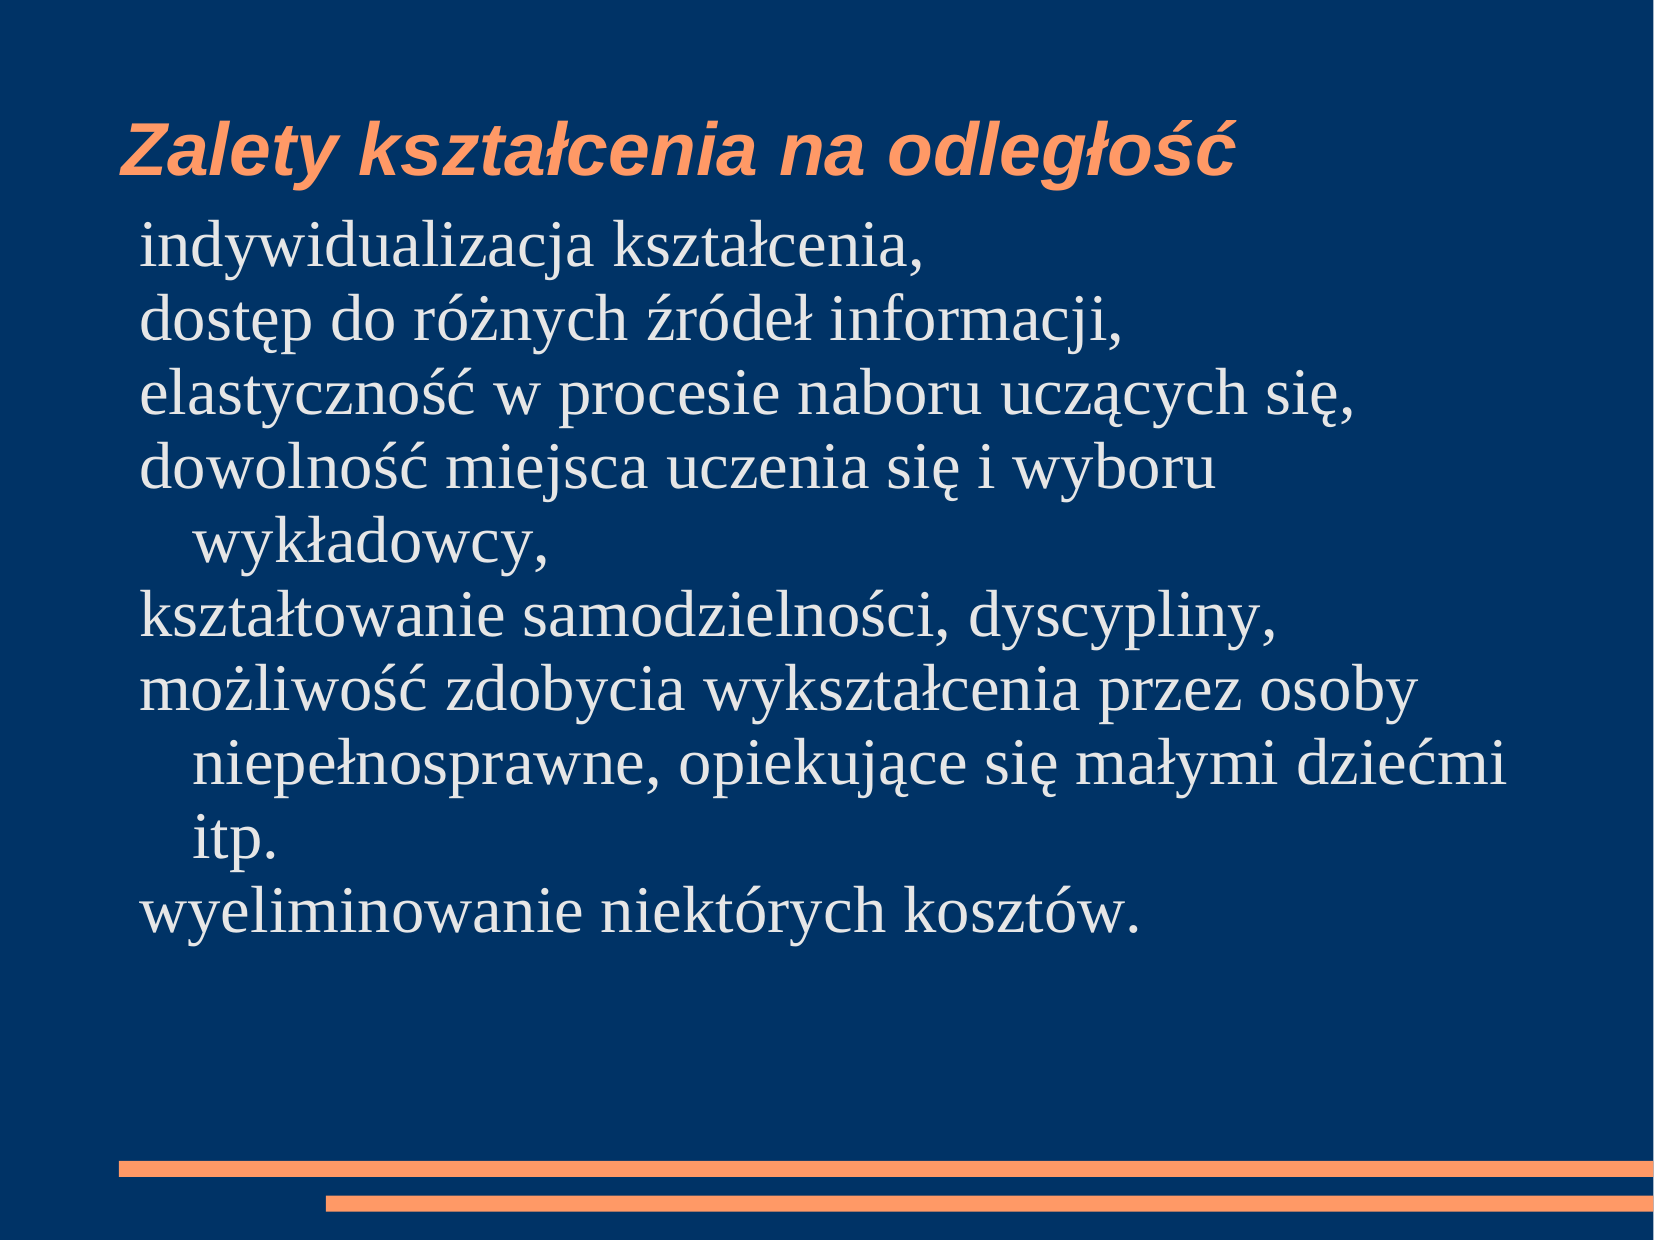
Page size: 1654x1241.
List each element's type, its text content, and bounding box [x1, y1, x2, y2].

list indywidualizacja kształcenia, dostęp do różnych źródeł informacji, elastyczność w procesie naboru uczących się, dowolność miejsca uczenia się i wyboru wykładowcy, kształtowanie samodzielności, dyscypliny, możliwość zdobycia wykształcenia przez osoby niepełnosprawne, opiekujące się małymi dziećmi itp. wyeliminowanie niektórych kosztów. [121, 206, 1561, 1241]
title Zalety kształcenia na odległość [121, 46, 1534, 206]
